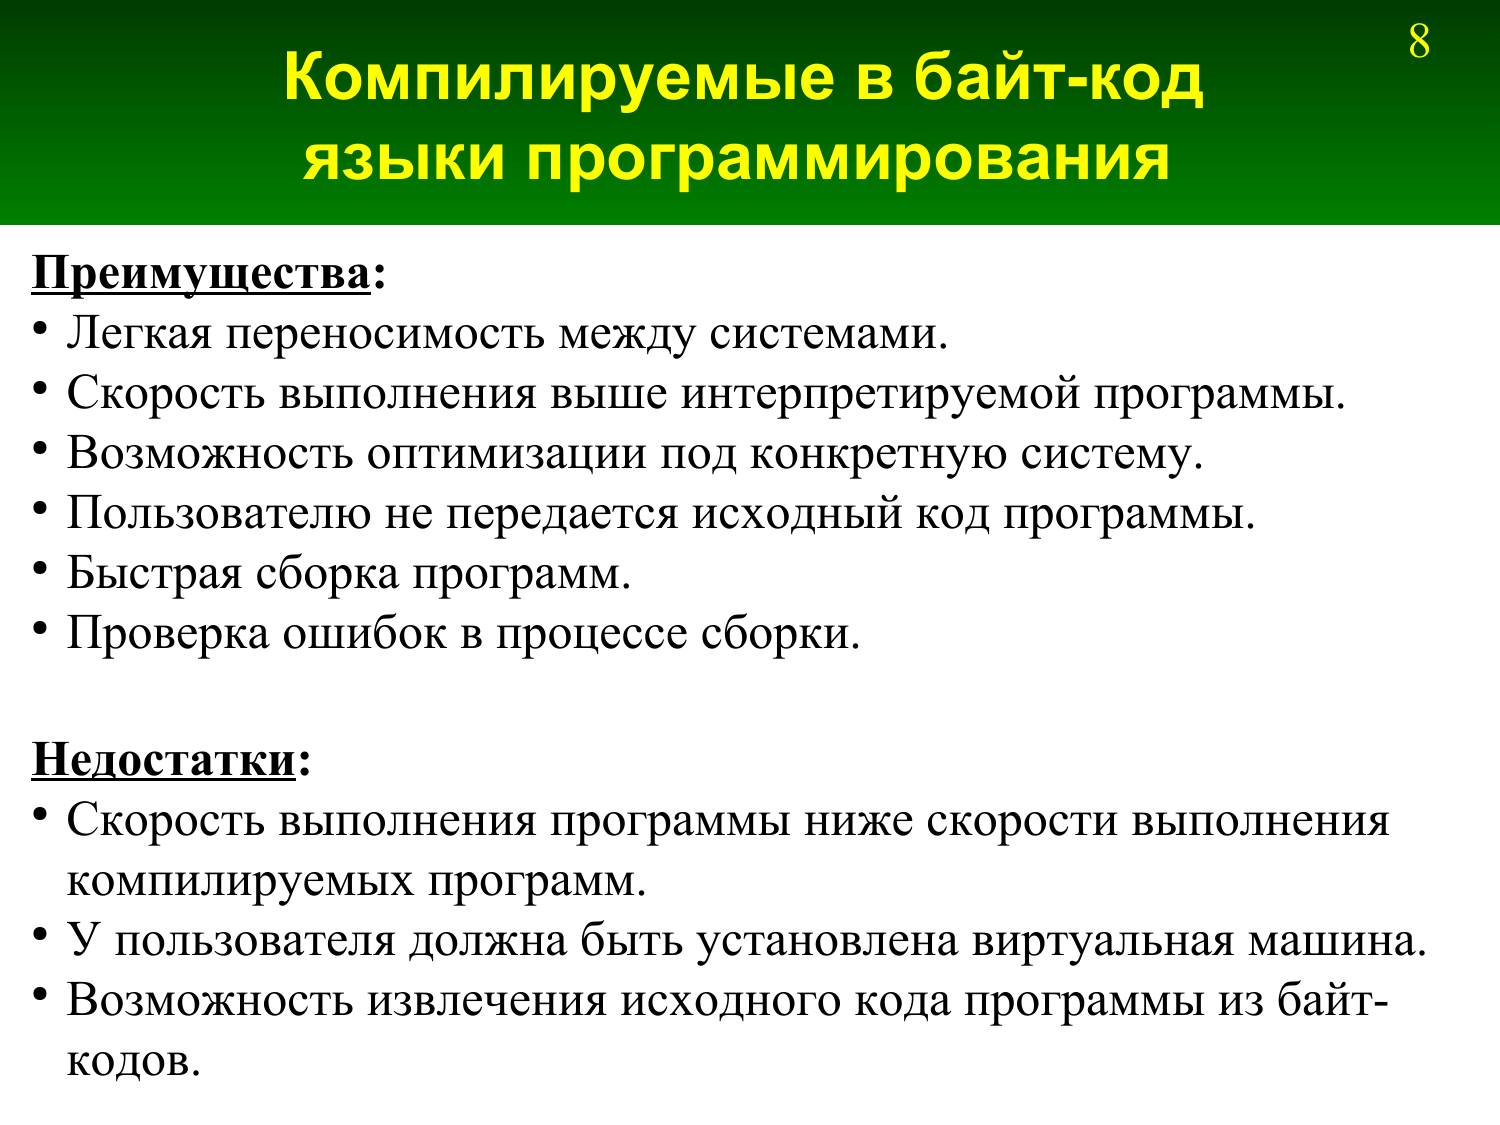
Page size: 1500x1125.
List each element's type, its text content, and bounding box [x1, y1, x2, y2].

text_box Недостатки: Скорость выполнения программы ниже скорости выполнения компилируемых программ. У пользователя должна быть установлена виртуальная машина. Возможность извлечения исходного кода программы из байт-кодов. [16, 718, 1482, 1095]
text_box Преимущества: Легкая переносимость между системами. Скорость выполнения выше интерпретируемой программы. Возможность оптимизации под конкретную систему. Пользователю не передается исходный код программы. Быстрая сборка программ. Проверка ошибок в процессе сборки. [16, 231, 1478, 667]
title Компилируемые в байт-код языки программирования [88, 18, 1389, 207]
